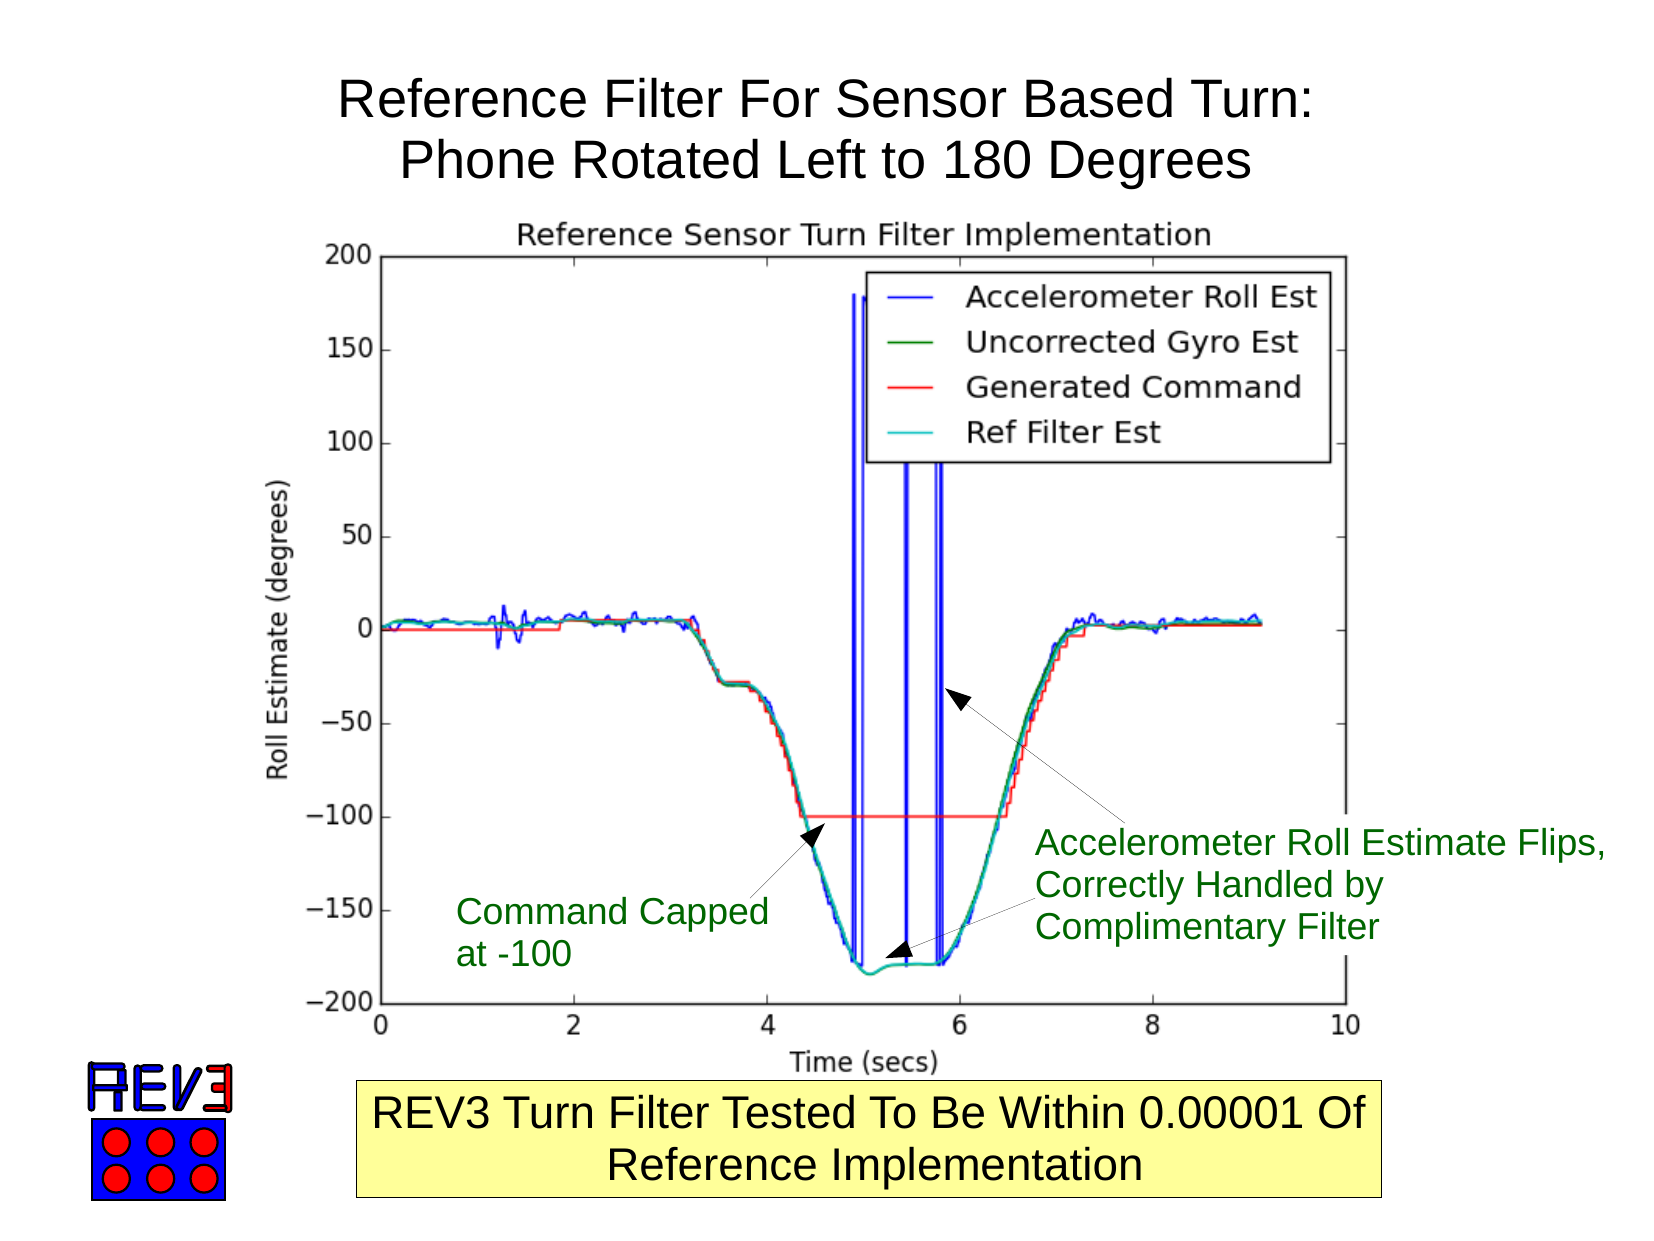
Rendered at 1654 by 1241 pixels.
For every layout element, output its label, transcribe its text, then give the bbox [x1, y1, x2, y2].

title Reference Filter For Sensor Based Turn: Phone Rotated Left to 180 Degrees [82, 25, 1571, 233]
text_box Accelerometer Roll Estimate Flips, Correctly Handled by Complimentary Filter [1020, 814, 1622, 956]
text_box Command Capped at -100 [441, 883, 796, 983]
text_box REV3 Turn Filter Tested To Be Within 0.00001 Of Reference Implementation [356, 1080, 1381, 1198]
picture [75, 233, 1470, 1216]
